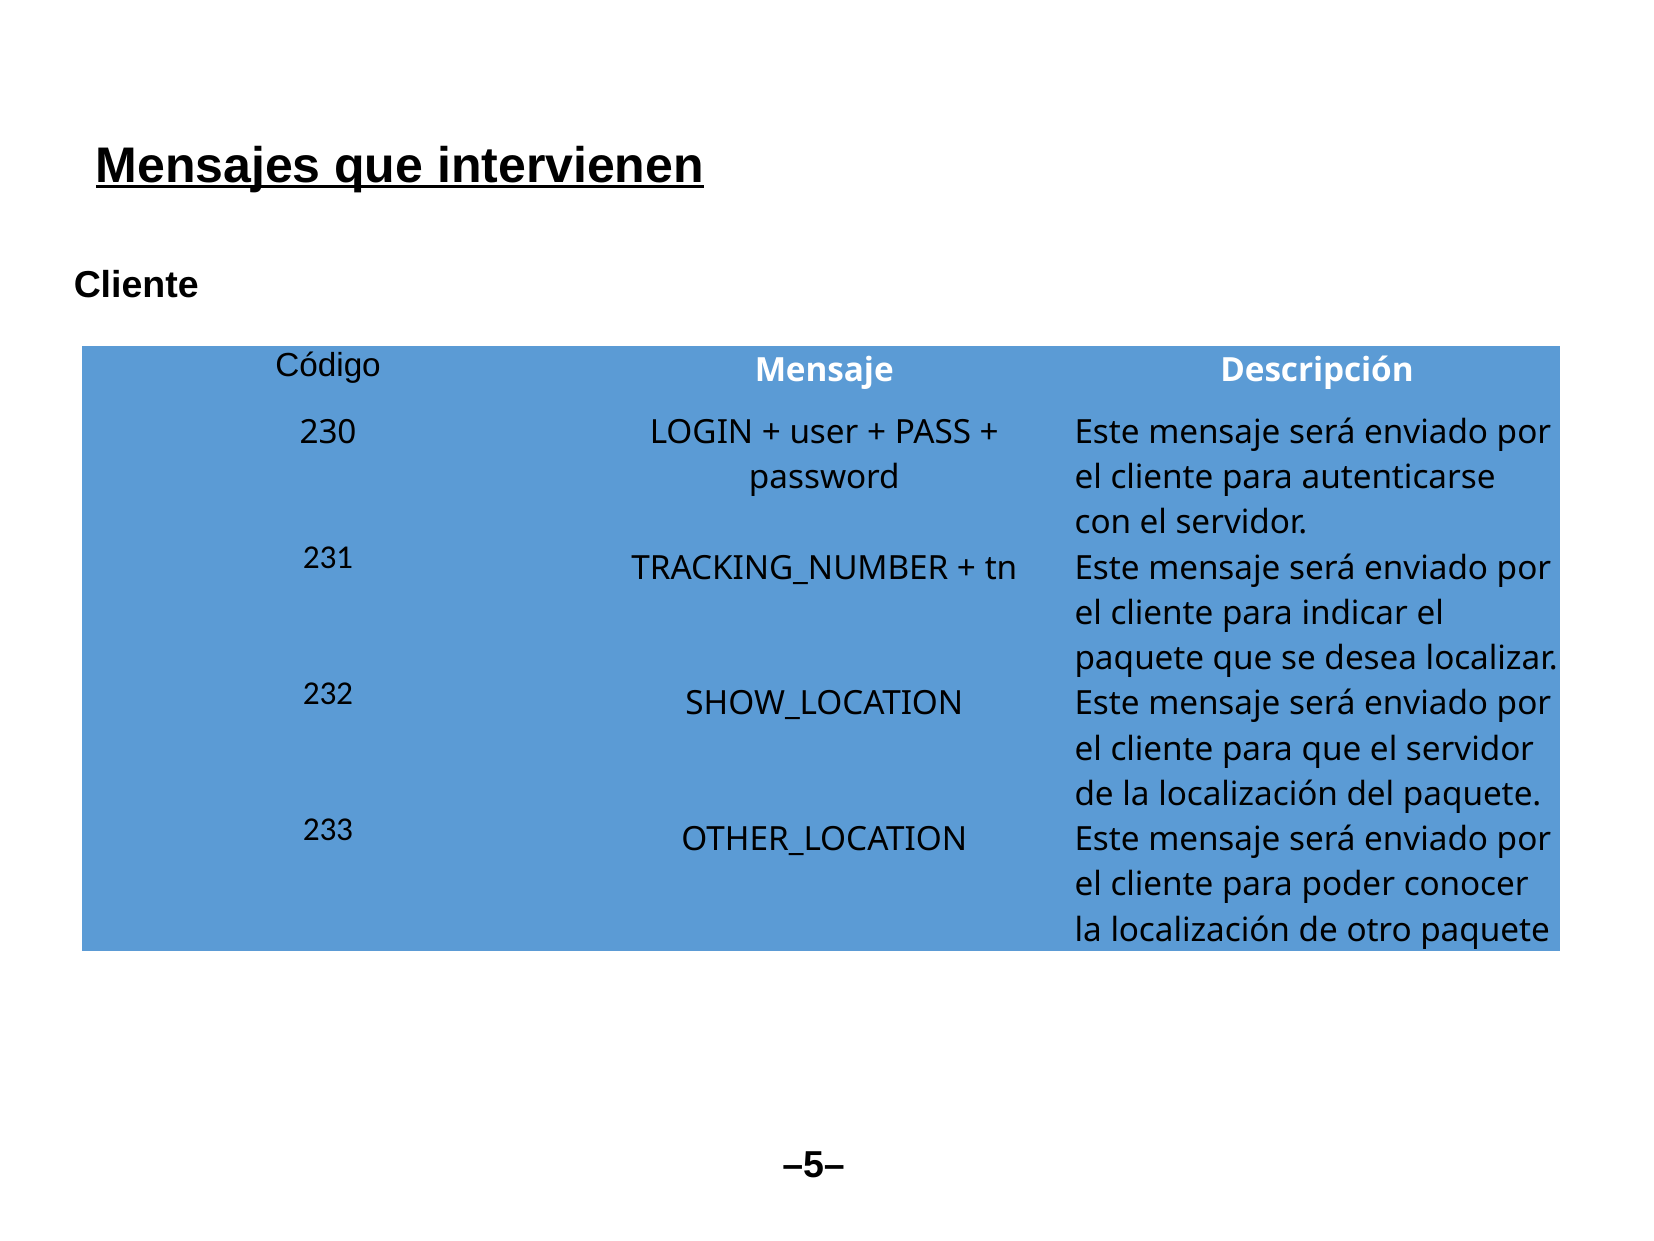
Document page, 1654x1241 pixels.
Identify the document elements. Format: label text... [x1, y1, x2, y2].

table_cell SHOW_LOCATION [574, 679, 1075, 815]
table_cell Este mensaje será enviado por el cliente para poder conocer la localización de otro paquete [1075, 815, 1560, 951]
text_box Cliente [59, 256, 249, 314]
table_header Código [82, 346, 574, 408]
table_cell Este mensaje será enviado por el cliente para que el servidor de la localización del paquete. [1075, 679, 1560, 815]
table_cell Este mensaje será enviado por el cliente para autenticarse con el servidor. [1075, 408, 1560, 544]
table_cell LOGIN + user + PASS + password [574, 408, 1075, 544]
table_cell 233 [82, 815, 574, 951]
table_cell TRACKING_NUMBER + tn [574, 544, 1075, 679]
table_cell OTHER_LOCATION [574, 815, 1075, 951]
table_cell 231 [82, 544, 574, 679]
text_box Mensajes que intervienen [81, 129, 745, 257]
text_box –– [767, 1136, 863, 1241]
table_header Mensaje [574, 346, 1075, 408]
table_cell 230 [82, 408, 574, 544]
table_header Descripción [1075, 346, 1560, 408]
table_cell Este mensaje será enviado por el cliente para indicar el paquete que se desea localizar. [1075, 544, 1560, 679]
table_cell 232 [82, 679, 574, 815]
